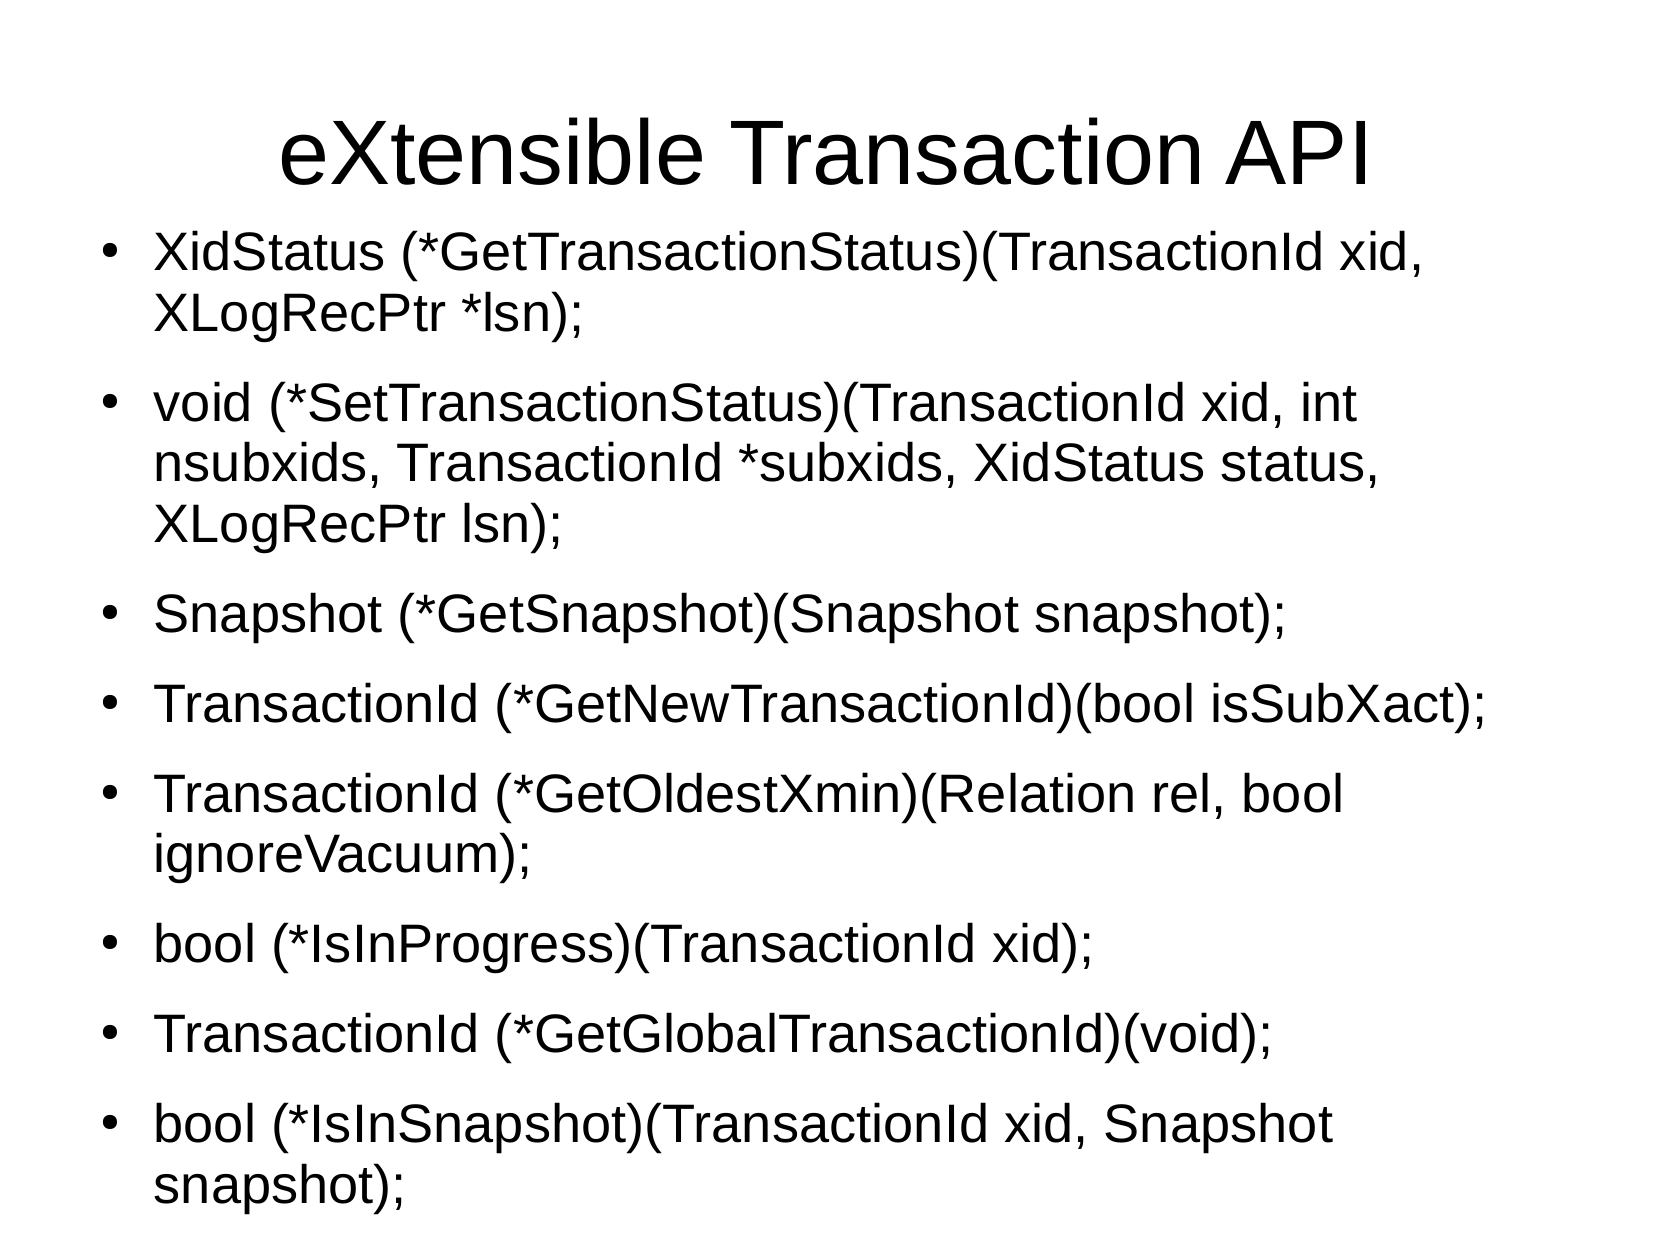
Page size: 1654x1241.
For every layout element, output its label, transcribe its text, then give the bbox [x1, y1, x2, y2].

title eXtensible Transaction API [82, 49, 1571, 131]
list XidStatus (*GetTransactionStatus)(TransactionId xid, XLogRecPtr *lsn); void (*SetTransactionStatus)(TransactionId xid, int nsubxids, TransactionId *subxids, XidStatus status, XLogRecPtr lsn); Snapshot (*GetSnapshot)(Snapshot snapshot); TransactionId (*GetNewTransactionId)(bool isSubXact); TransactionId (*GetOldestXmin)(Relation rel, bool ignoreVacuum); bool (*IsInProgress)(TransactionId xid); TransactionId (*GetGlobalTransactionId)(void); bool (*IsInSnapshot)(TransactionId xid, Snapshot snapshot); [82, 131, 1571, 1241]
